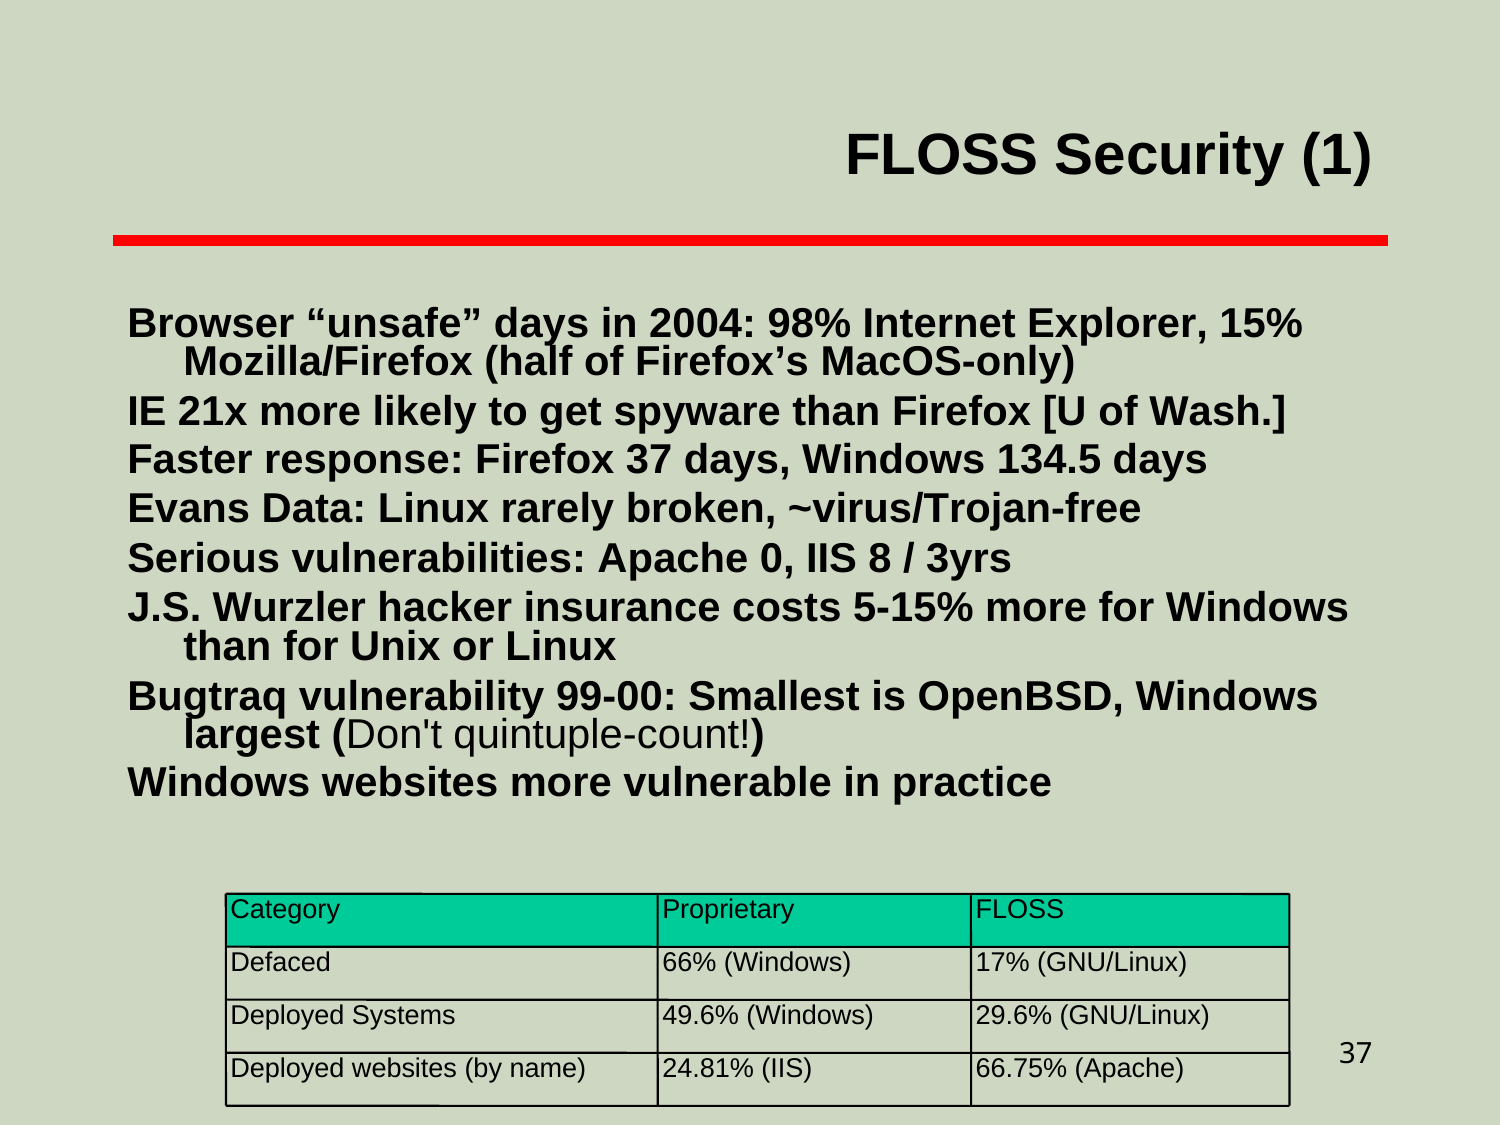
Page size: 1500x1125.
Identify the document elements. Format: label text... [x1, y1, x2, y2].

text_box 29.6% (GNU/Linux) [973, 1001, 1288, 1051]
text_box Proprietary [659, 895, 969, 945]
text_box 66.75% (Apache) [973, 1054, 1288, 1104]
list Browser “unsafe” days in 2004: 98% Internet Explorer, 15% Mozilla/Firefox (half of Firefox’s MacOS-only) IE 21x more likely to get spyware than Firefox [U of Wash.] Faster response: Firefox 37 days, Windows 134.5 days Evans Data: Linux rarely broken, ~virus/Trojan-free Serious vulnerabilities: Apache 0, IIS 8 / 3yrs J.S. Wurzler hacker insurance costs 5-15% more for Windows than for Unix or Linux Bugtraq vulnerability 99-00: Smallest is OpenBSD, Windows largest (Don't quintuple-count!) Windows websites more vulnerable in practice [112, 299, 1388, 831]
text_box Deployed Systems [227, 1001, 656, 1051]
title FLOSS Security (1) [337, 85, 1388, 224]
text_box 49.6% (Windows) [659, 1001, 970, 1051]
text_box Defaced [227, 948, 656, 998]
text_box Deployed websites (by name) [227, 1054, 656, 1104]
text_box 24.81% (IIS) [659, 1054, 970, 1104]
text_box FLOSS [972, 895, 1288, 945]
text_box Category [227, 895, 656, 945]
text_box 66% (Windows) [659, 948, 970, 998]
text_box 17% (GNU/Linux) [973, 948, 1288, 998]
